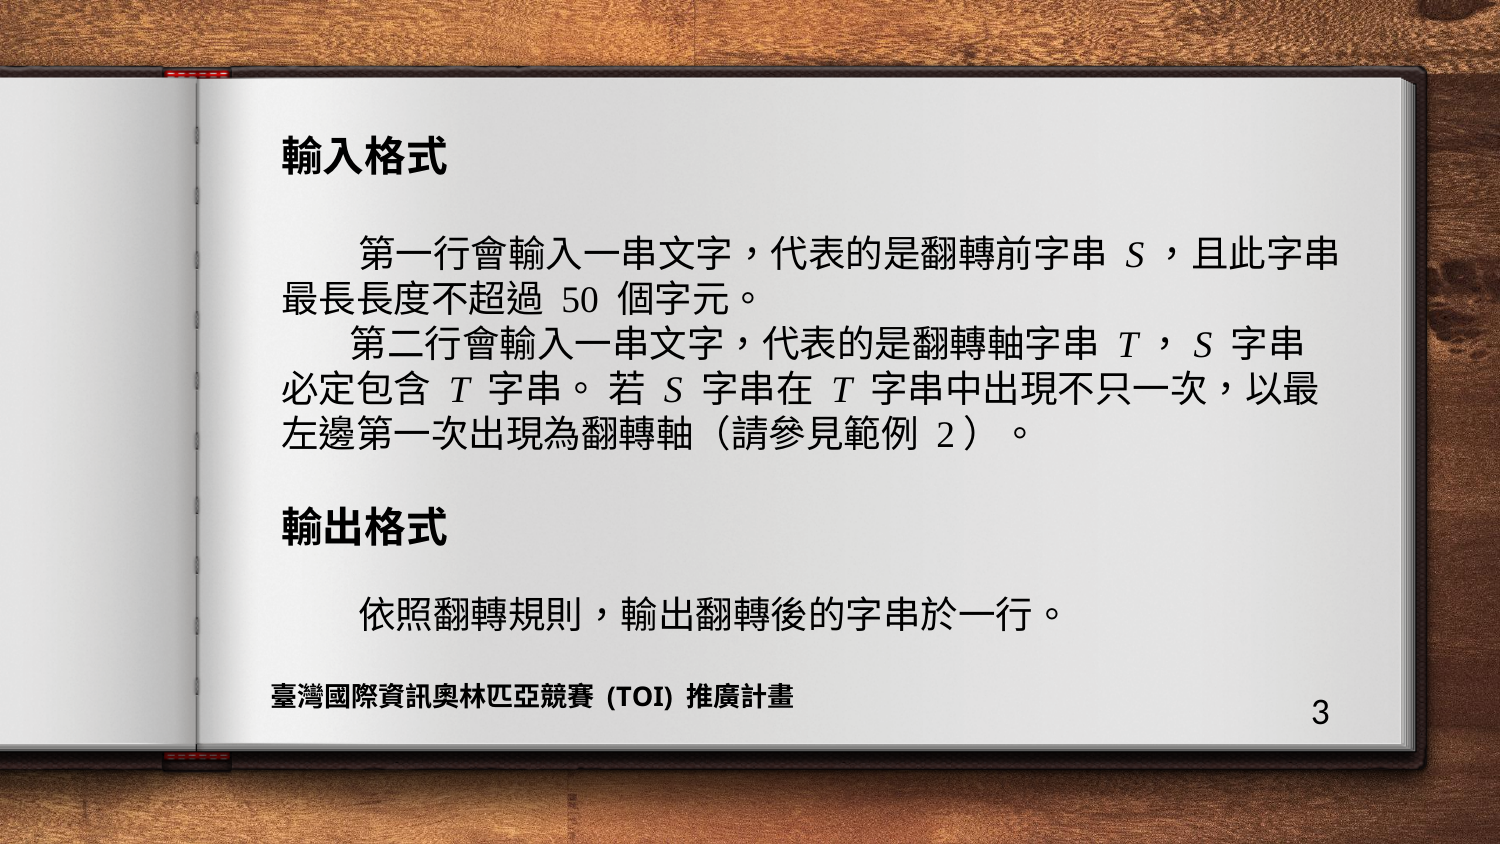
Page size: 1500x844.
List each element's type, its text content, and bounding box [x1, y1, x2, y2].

text_box 輸入格式 第一行會輸入一串文字，代表的是翻轉前字串 S，且此字串最長長度不超過 50 個字元。 第二行會輸入一串文字，代表的是翻轉軸字串 T，S 字串必定包含 T 字串。 若 S 字串在 T 字串中出現不只一次，以最左邊第一次出現為翻轉軸（請參見範例 2）。 [266, 123, 1356, 463]
text_box 輸出格式 依照翻轉規則，輸出翻轉後的字串於一行。 [266, 493, 1368, 643]
text_box [1295, 672, 1386, 737]
